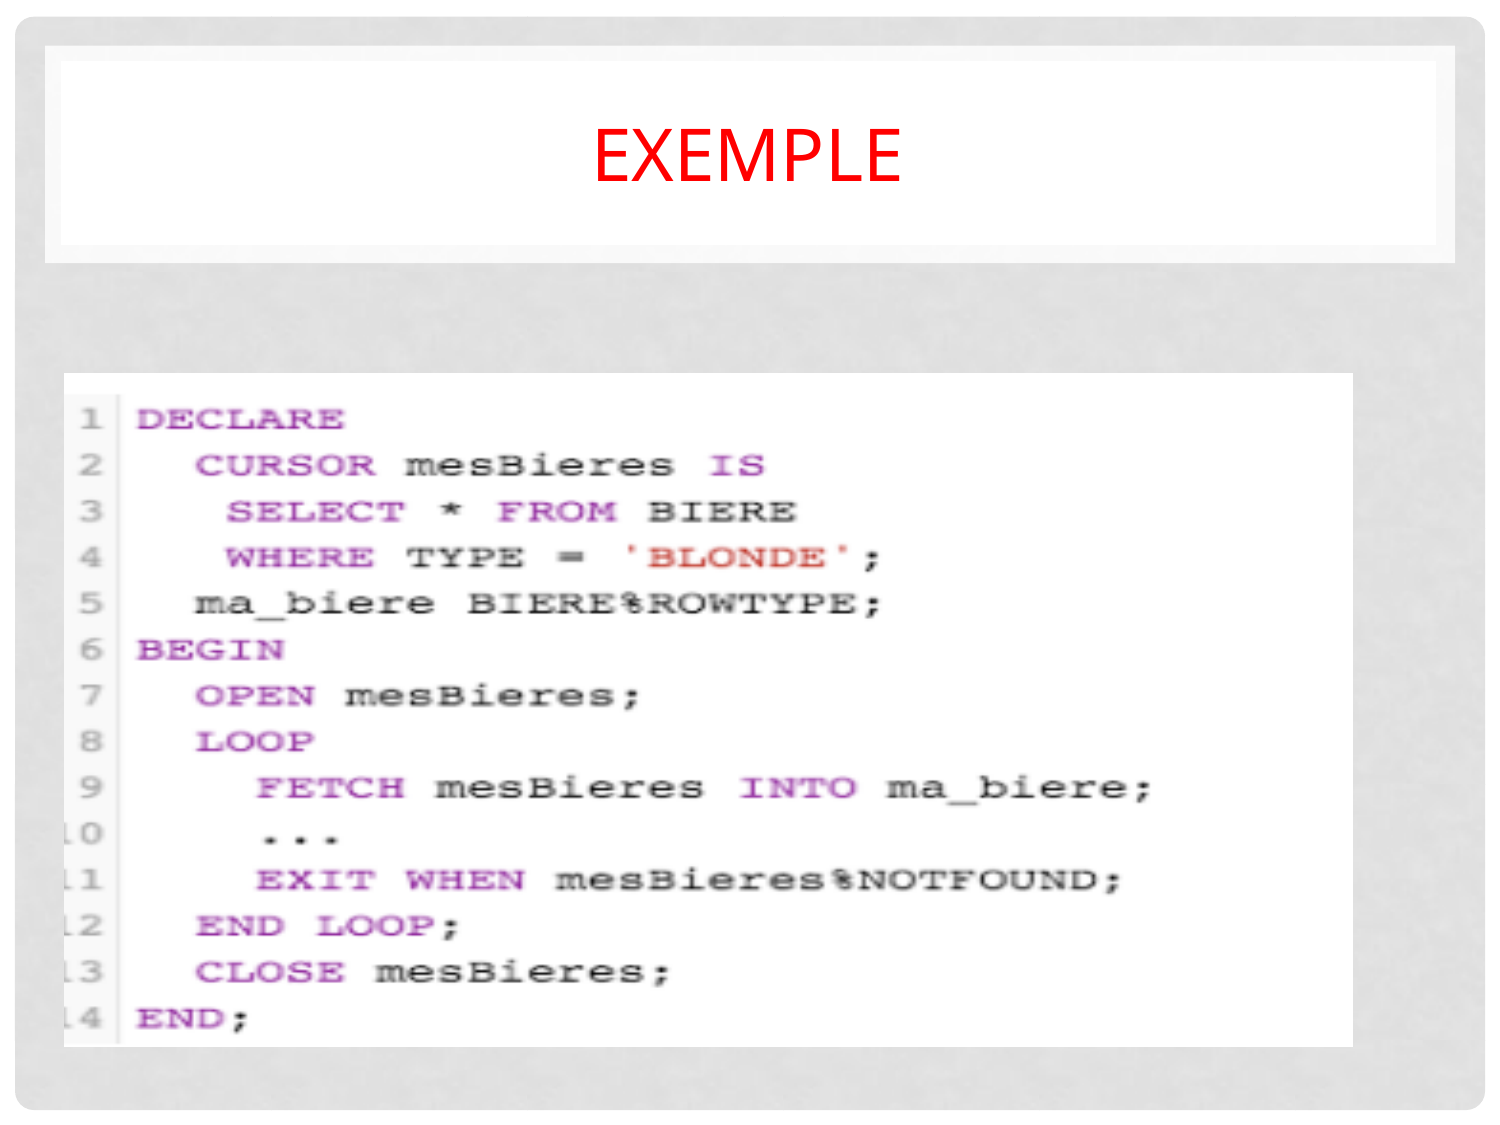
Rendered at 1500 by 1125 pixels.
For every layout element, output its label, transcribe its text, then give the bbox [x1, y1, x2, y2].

picture [64, 373, 1353, 1047]
title Exemple [69, 66, 1426, 238]
